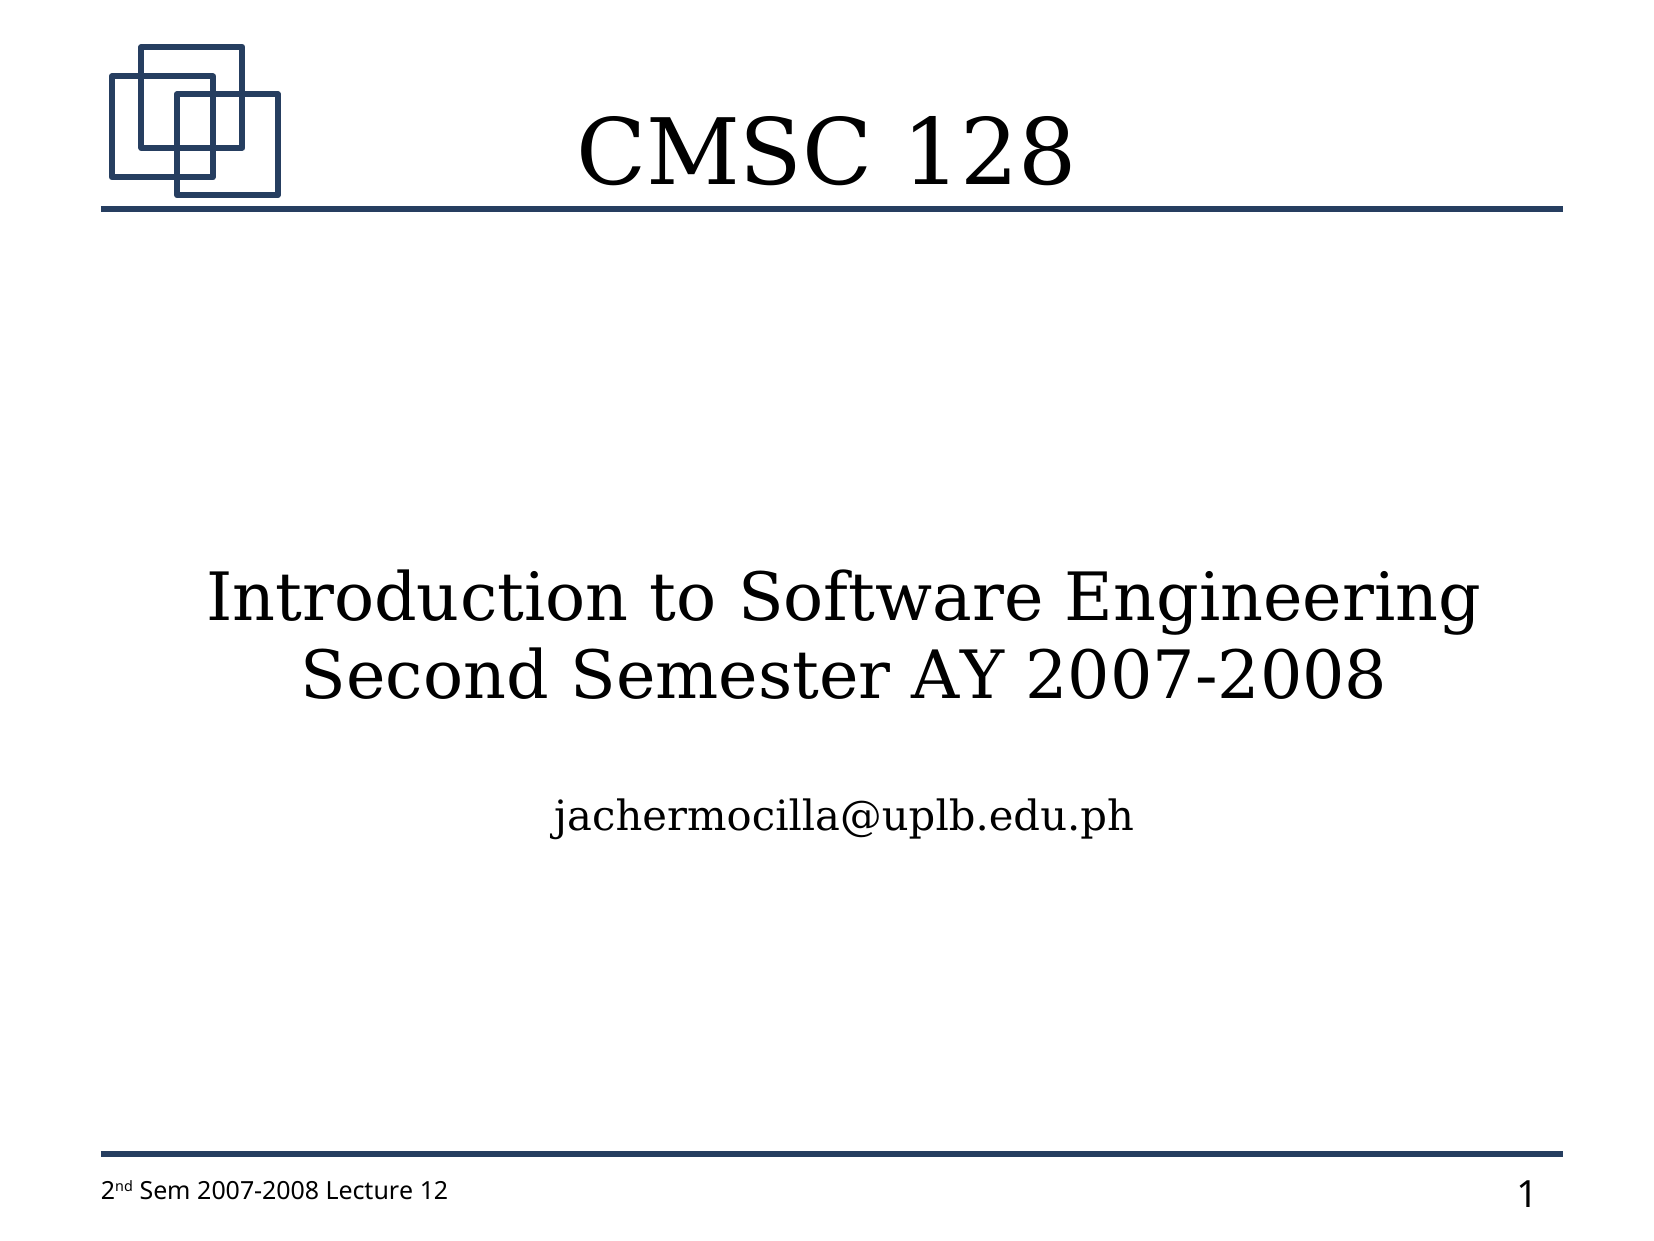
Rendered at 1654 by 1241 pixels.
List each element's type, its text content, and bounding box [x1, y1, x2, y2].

subtitle Introduction to Software Engineering Second Semester AY 2007-2008 jachermocilla@uplb.edu.ph [82, 290, 1571, 1109]
title CMSC 128 [82, 49, 1571, 257]
